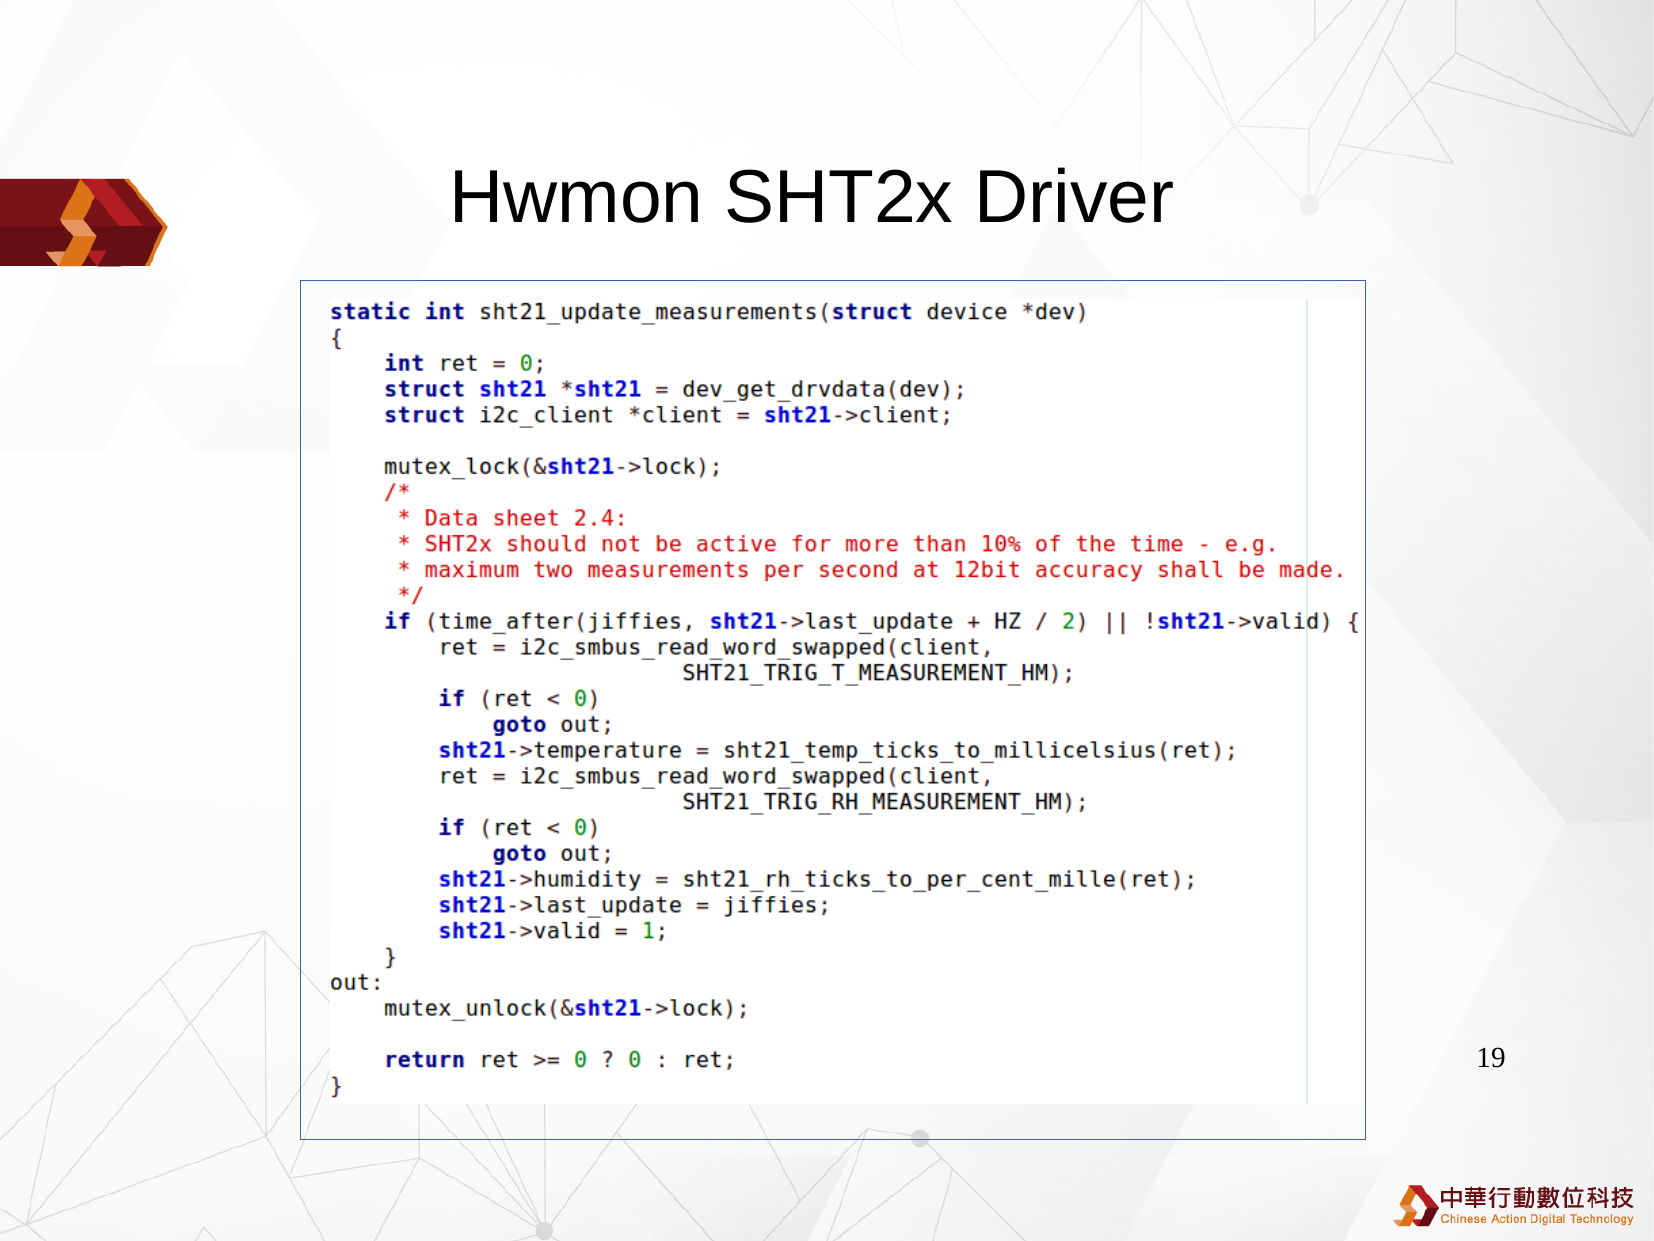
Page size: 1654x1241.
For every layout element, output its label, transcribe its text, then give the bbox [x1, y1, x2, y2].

title Hwmon SHT2x Driver [118, 112, 1506, 281]
picture [0, 0, 1654, 1241]
